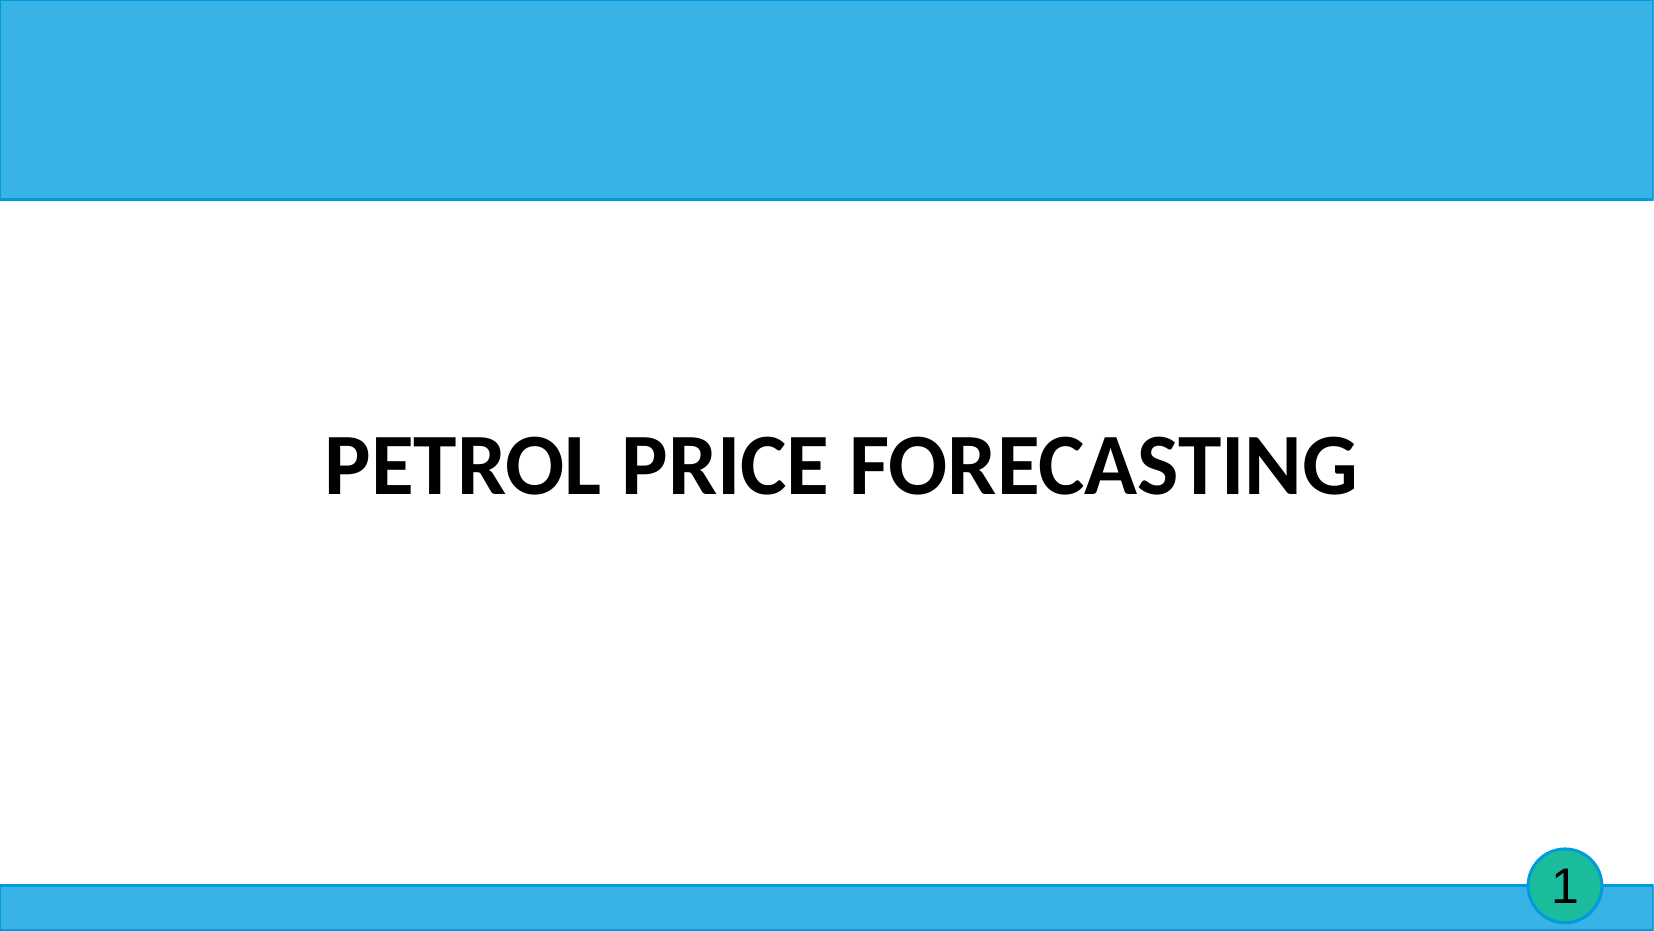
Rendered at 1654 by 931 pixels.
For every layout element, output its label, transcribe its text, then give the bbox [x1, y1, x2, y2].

title PETROL PRICE FORECASTING [324, 383, 1388, 562]
